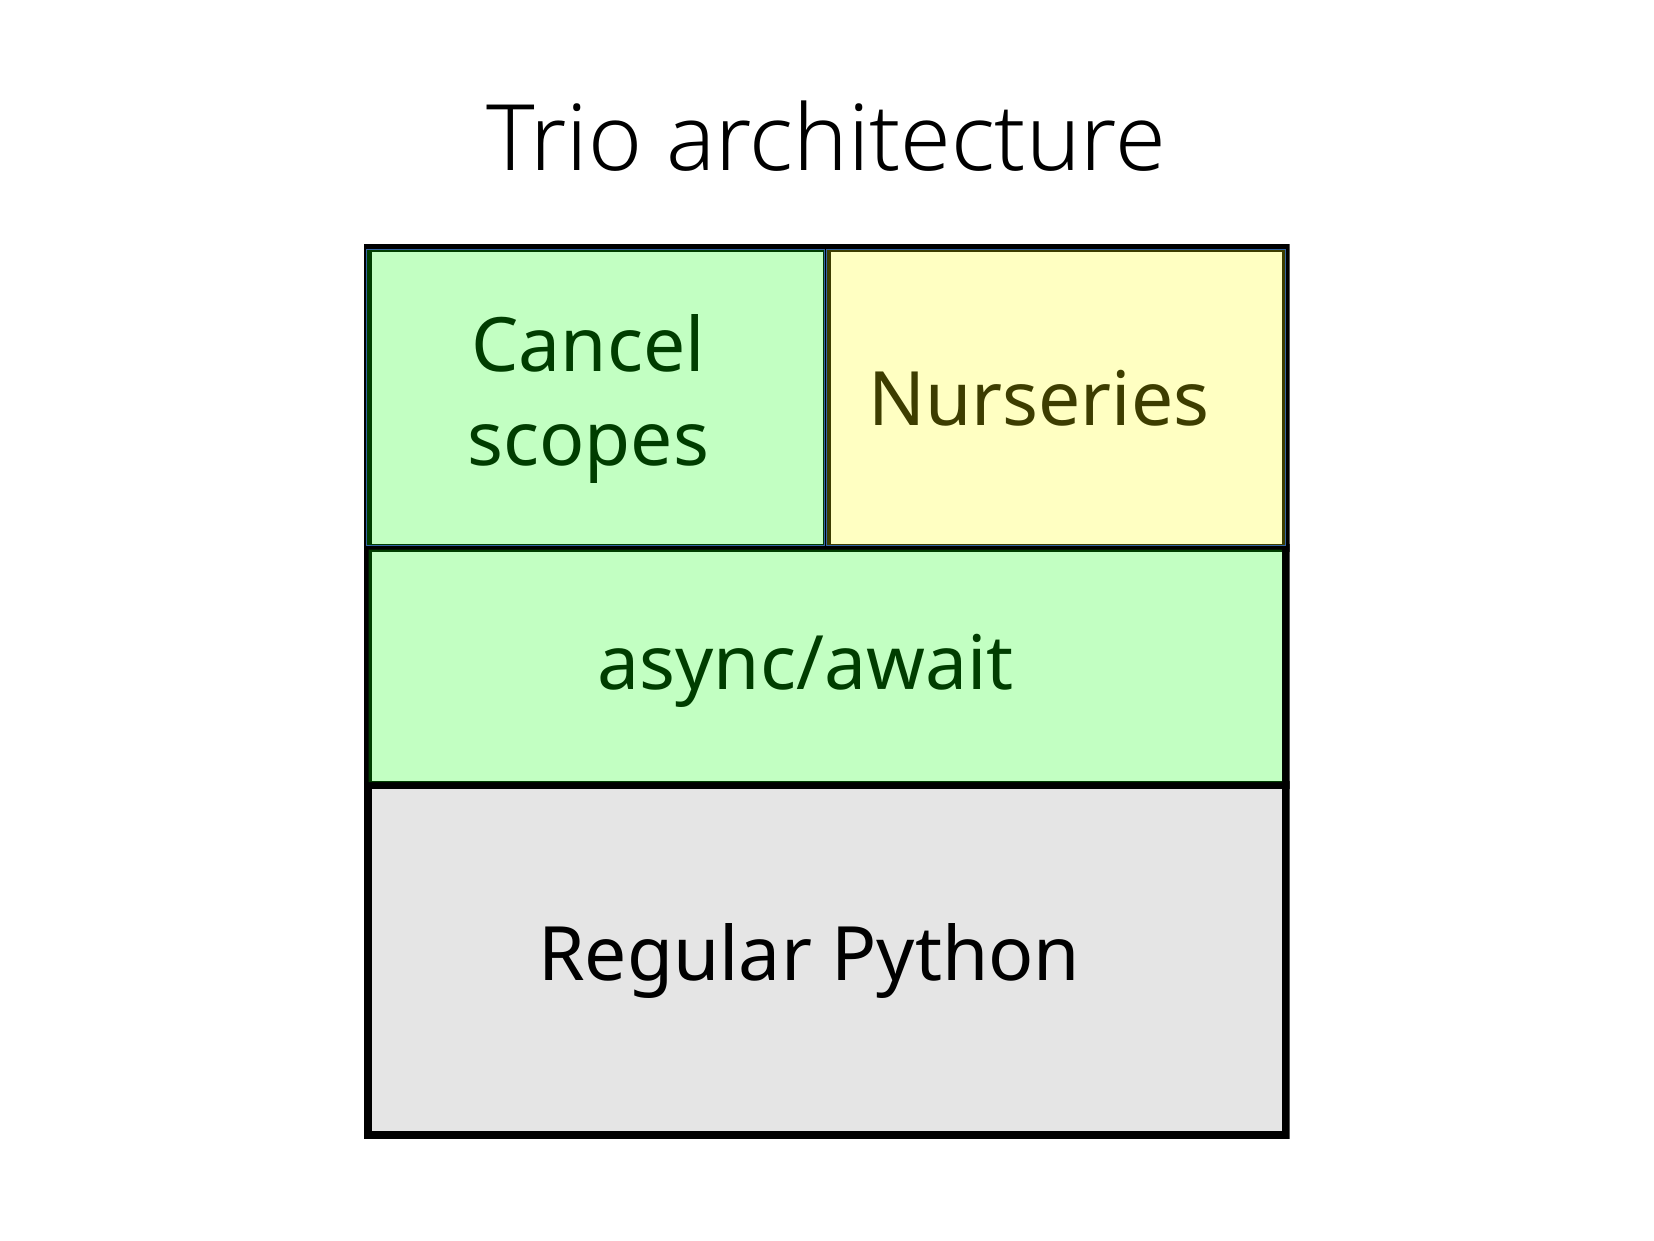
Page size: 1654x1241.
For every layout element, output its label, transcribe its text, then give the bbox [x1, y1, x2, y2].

text_box [366, 249, 825, 546]
text_box [368, 549, 1283, 783]
text_box [826, 249, 1286, 546]
title Trio architecture [82, 31, 1571, 239]
picture [363, 243, 1290, 1140]
